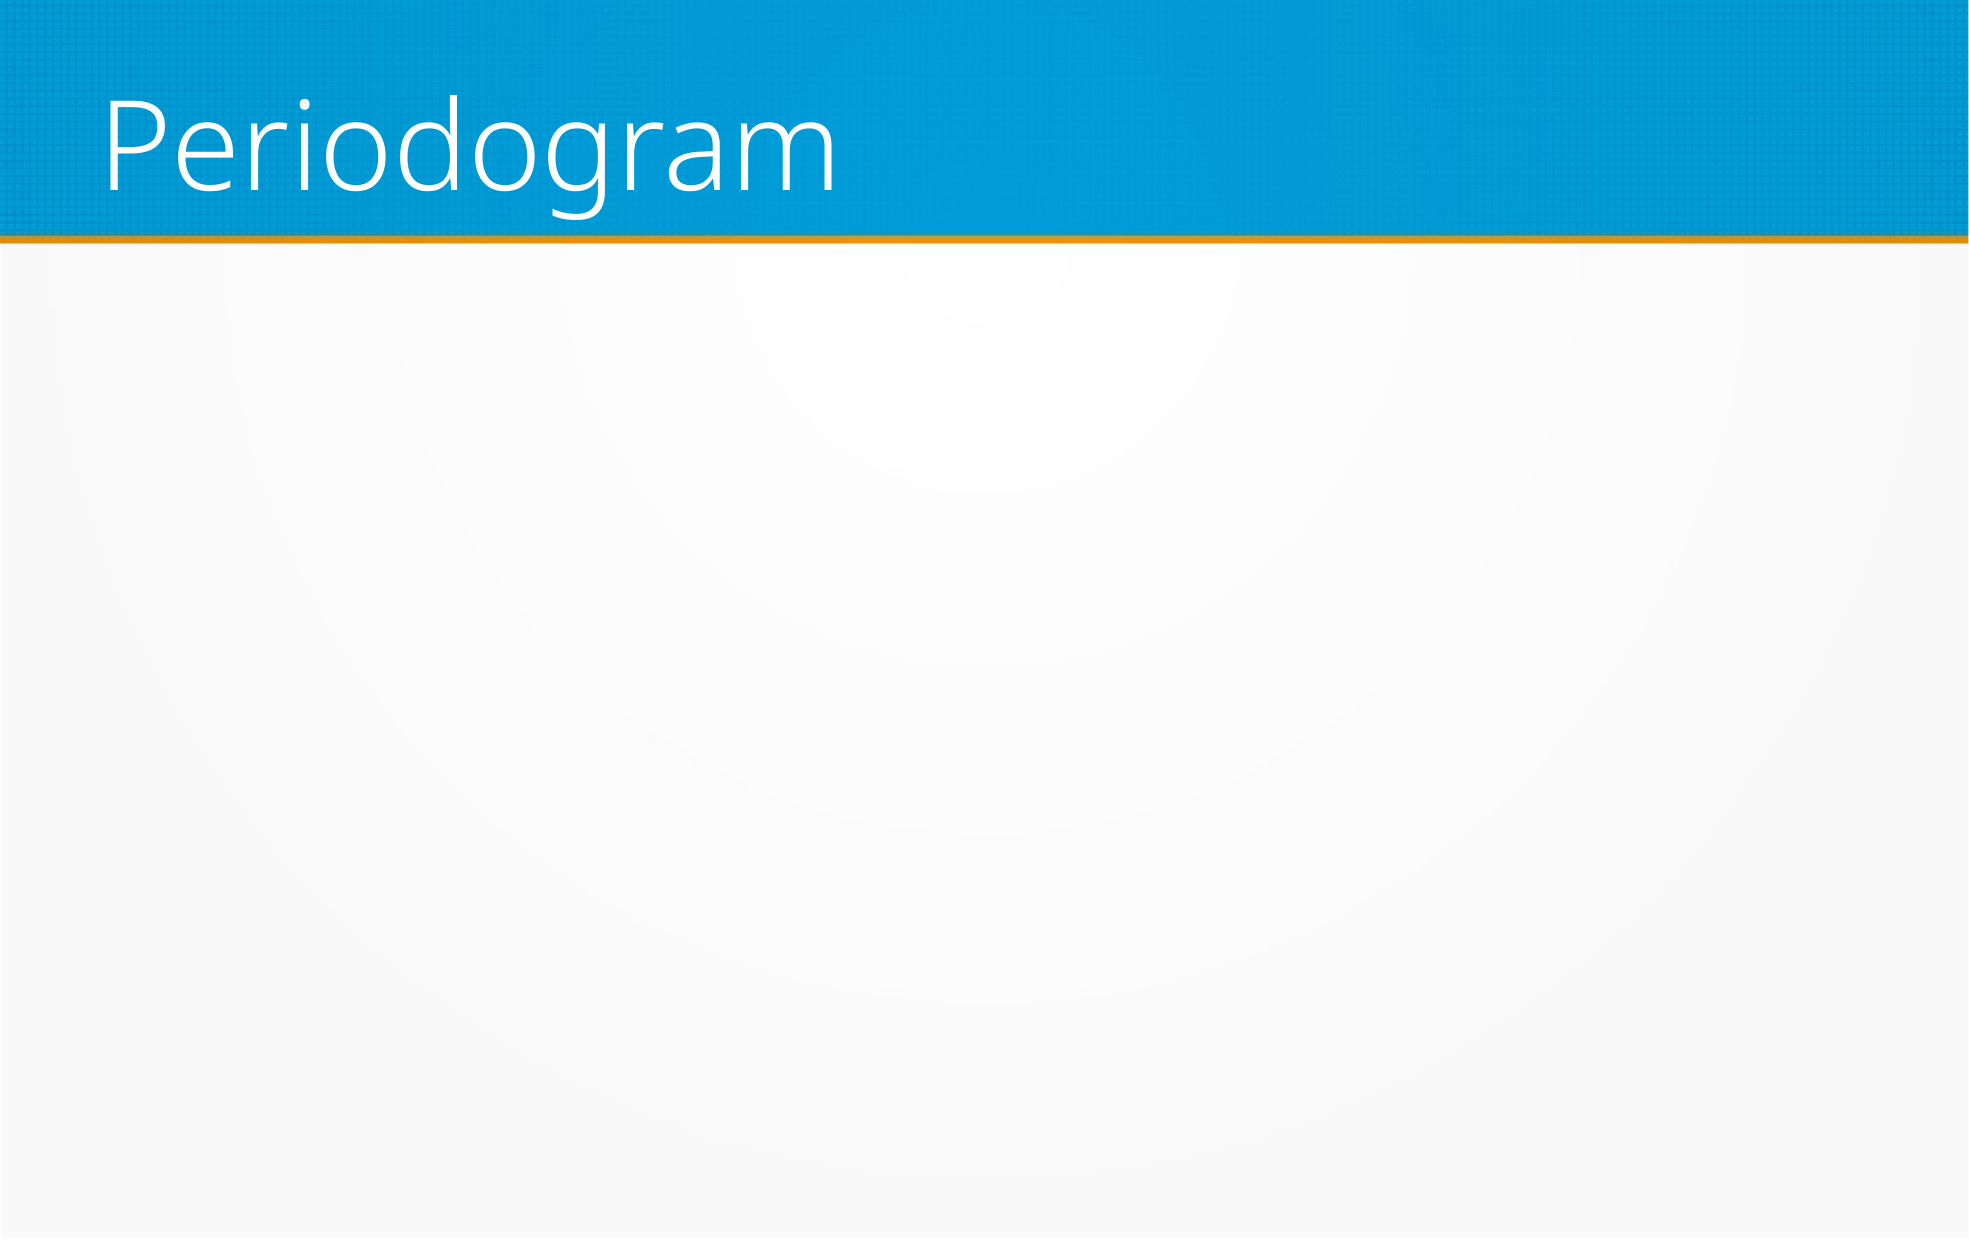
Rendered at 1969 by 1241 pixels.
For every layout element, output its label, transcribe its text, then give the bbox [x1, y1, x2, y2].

title Periodogram [98, 19, 1870, 227]
picture [0, 233, 1969, 1241]
